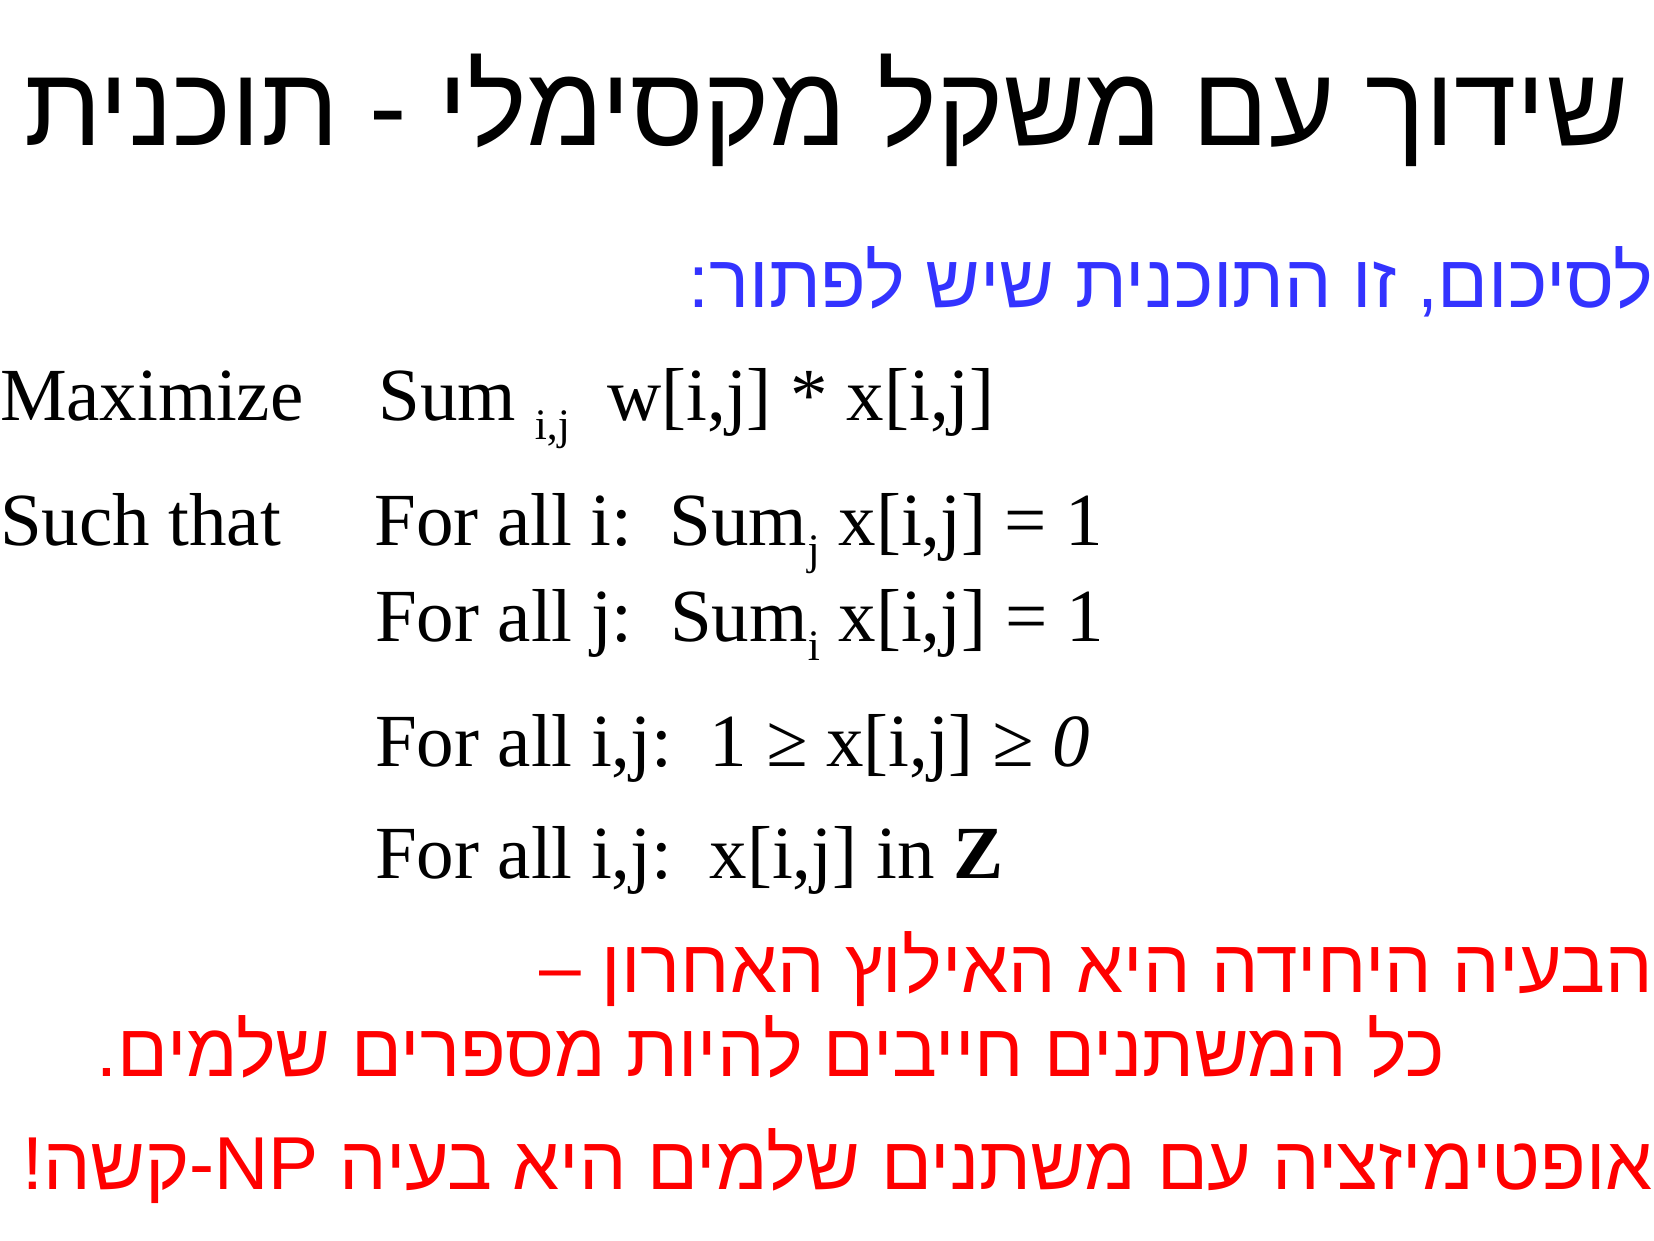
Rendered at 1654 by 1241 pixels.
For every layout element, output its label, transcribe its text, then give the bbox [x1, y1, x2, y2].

list לסיכום, זו התוכנית שיש לפתור: Maximize Sum i,j w[i,j] * x[i,j] Such that For all i: Sumj x[i,j] = 1 For all j: Sumi x[i,j] = 1 For all i,j: 1 ≥ x[i,j] ≥ 0 For all i,j: x[i,j] in Z הבעיה היחידה היא האילוץ האחרון – כל המשתנים חייבים להיות מספרים שלמים. אופטימיזציה עם משתנים שלמים היא בעיה NP-קשה! [0, 240, 1654, 1171]
title שידוך עם משקל מקסימלי - תוכנית [0, 0, 1654, 213]
